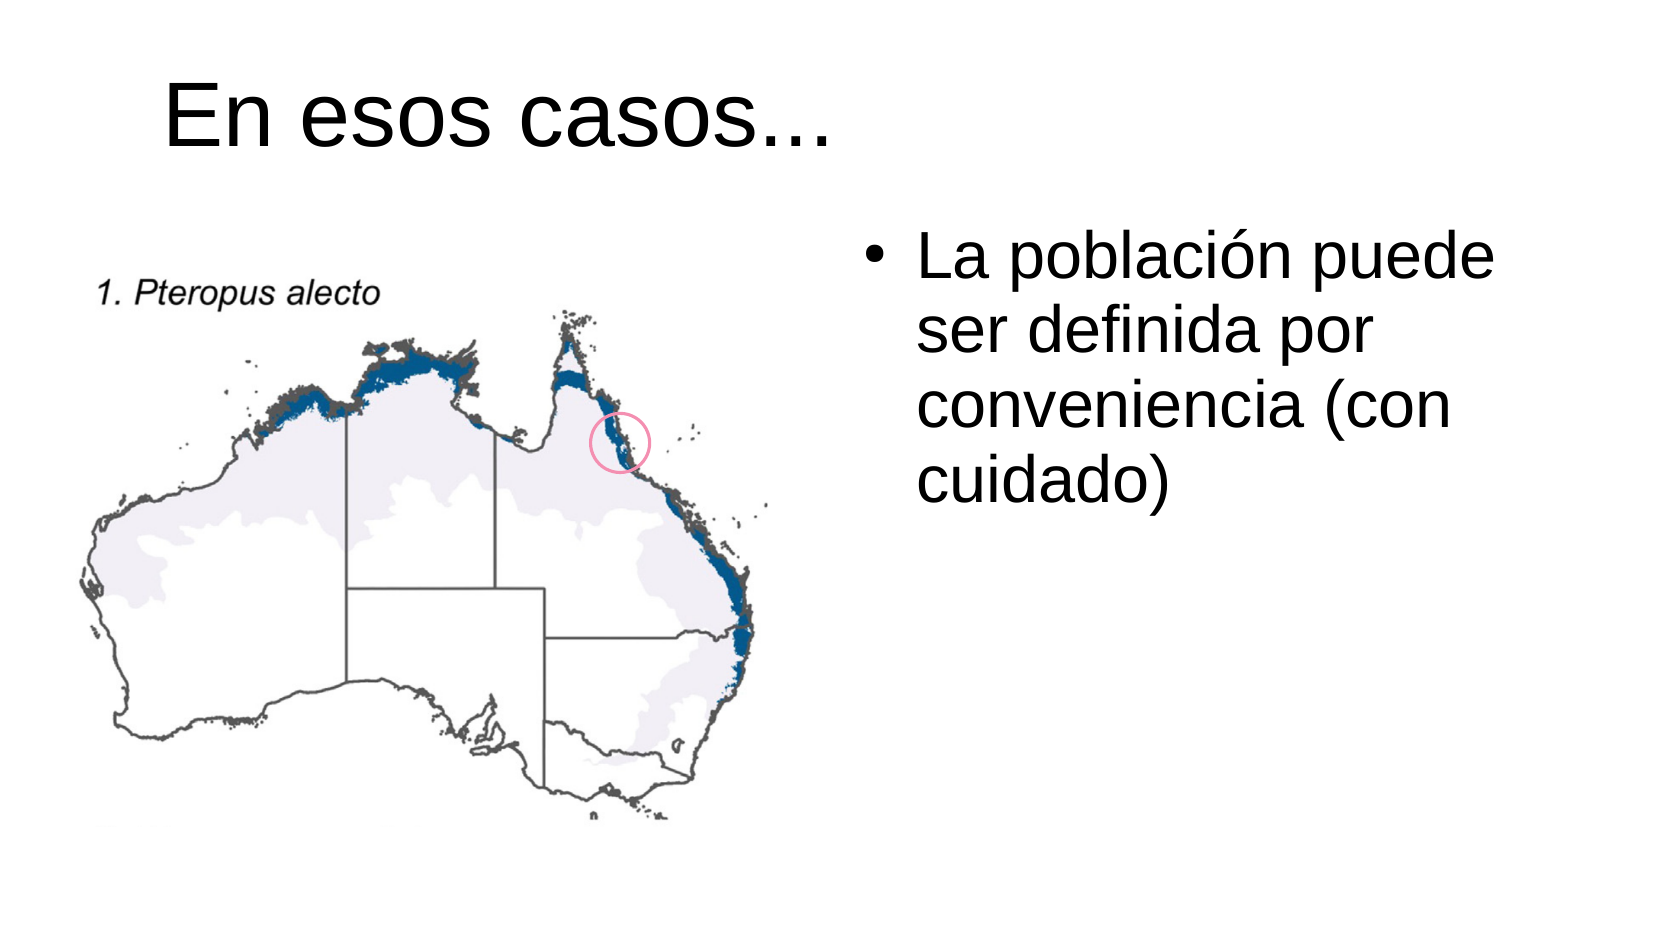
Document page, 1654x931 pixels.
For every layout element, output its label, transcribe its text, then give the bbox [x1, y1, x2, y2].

picture [61, 250, 768, 827]
list La población puede ser definida por conveniencia (con cuidado) [845, 217, 1572, 758]
title En esos casos... [82, 37, 916, 193]
